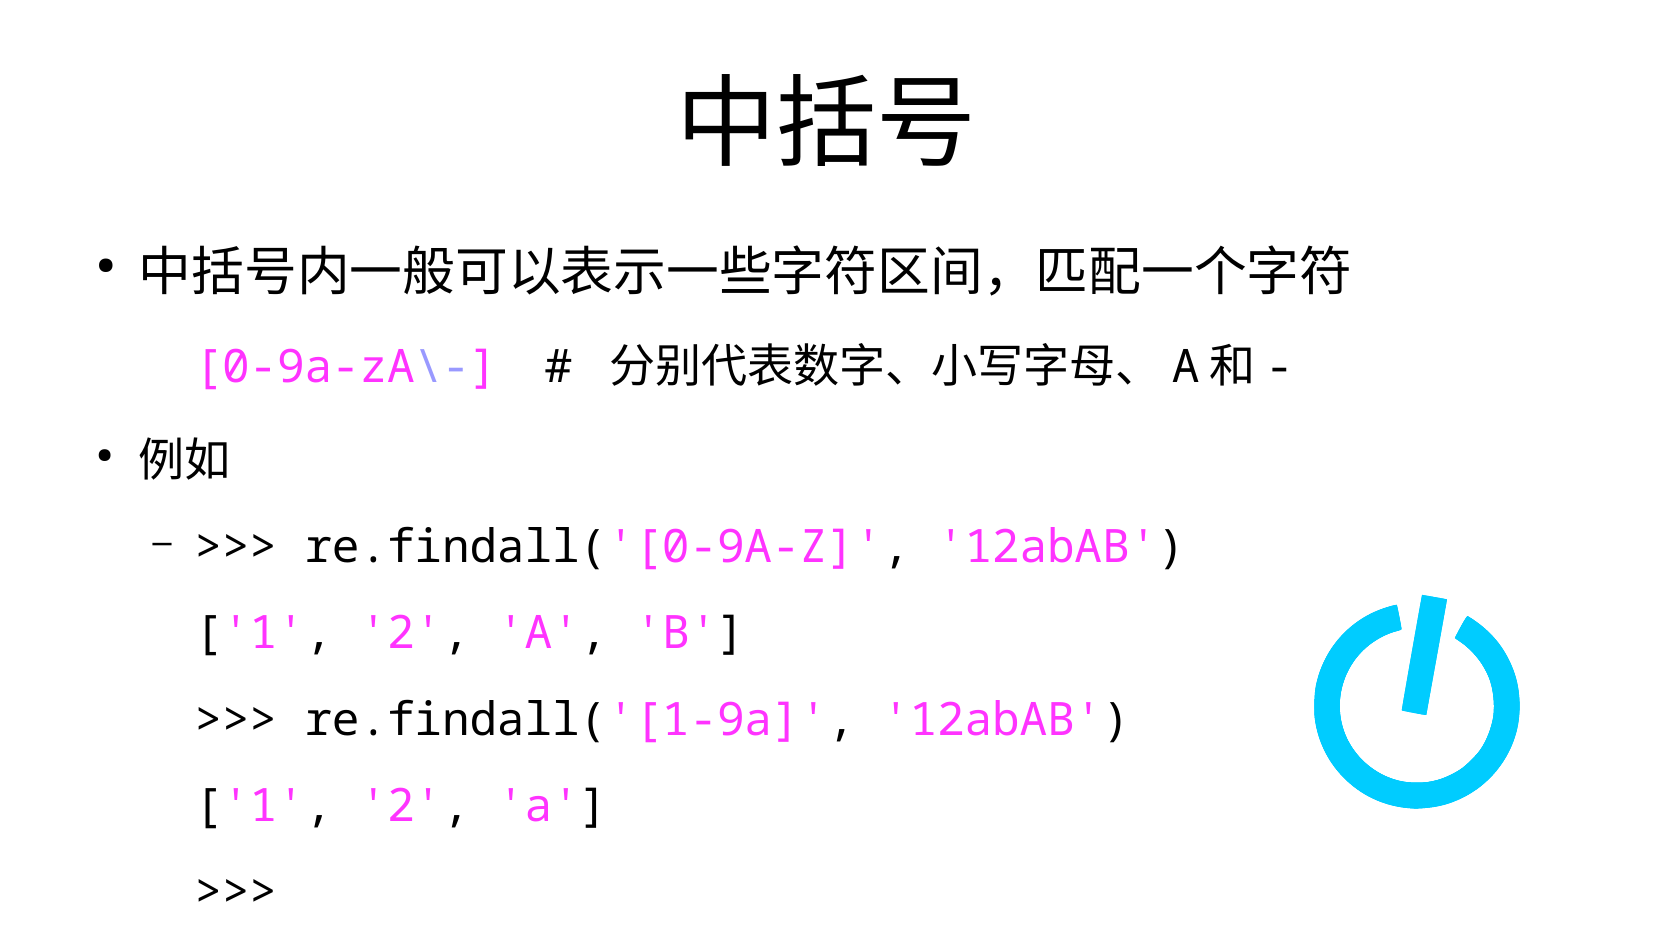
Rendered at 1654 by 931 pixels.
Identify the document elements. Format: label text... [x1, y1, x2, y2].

list 中括号内一般可以表示一些字符区间，匹配一个字符 [0-9a-zA\-] # 分别代表数字、小写字母、A和- 例如 >>> re.findall('[0-9A-Z]', '12abAB') ['1', '2', 'A', 'B'] >>> re.findall('[1-9a]', '12abAB') ['1', '2', 'a'] >>> [82, 217, 1571, 922]
title 中括号 [82, 37, 1571, 193]
